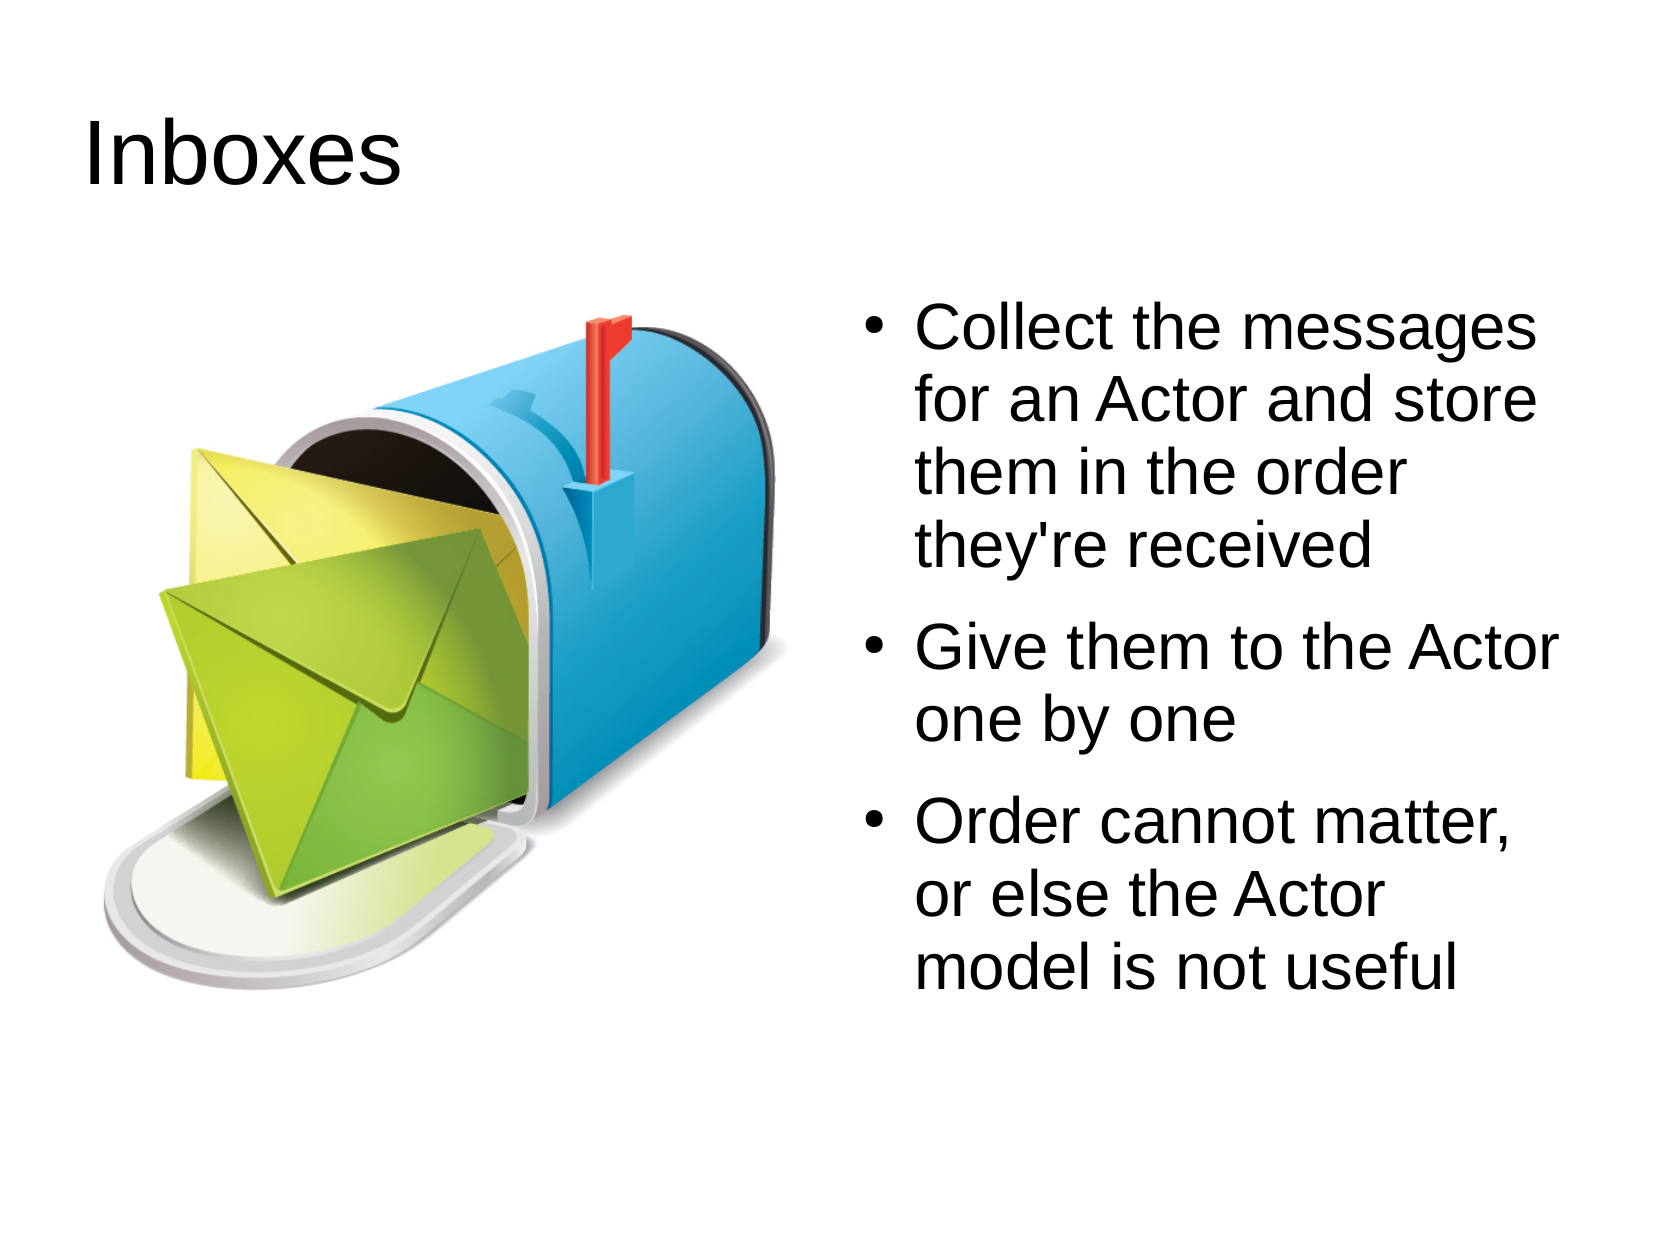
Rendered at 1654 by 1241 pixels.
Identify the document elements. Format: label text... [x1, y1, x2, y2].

title Inboxes [82, 49, 1571, 257]
picture [86, 290, 806, 1010]
list Collect the messages for an Actor and store them in the order they're received Give them to the Actor one by one Order cannot matter, or else the Actor model is not useful [845, 290, 1572, 1010]
